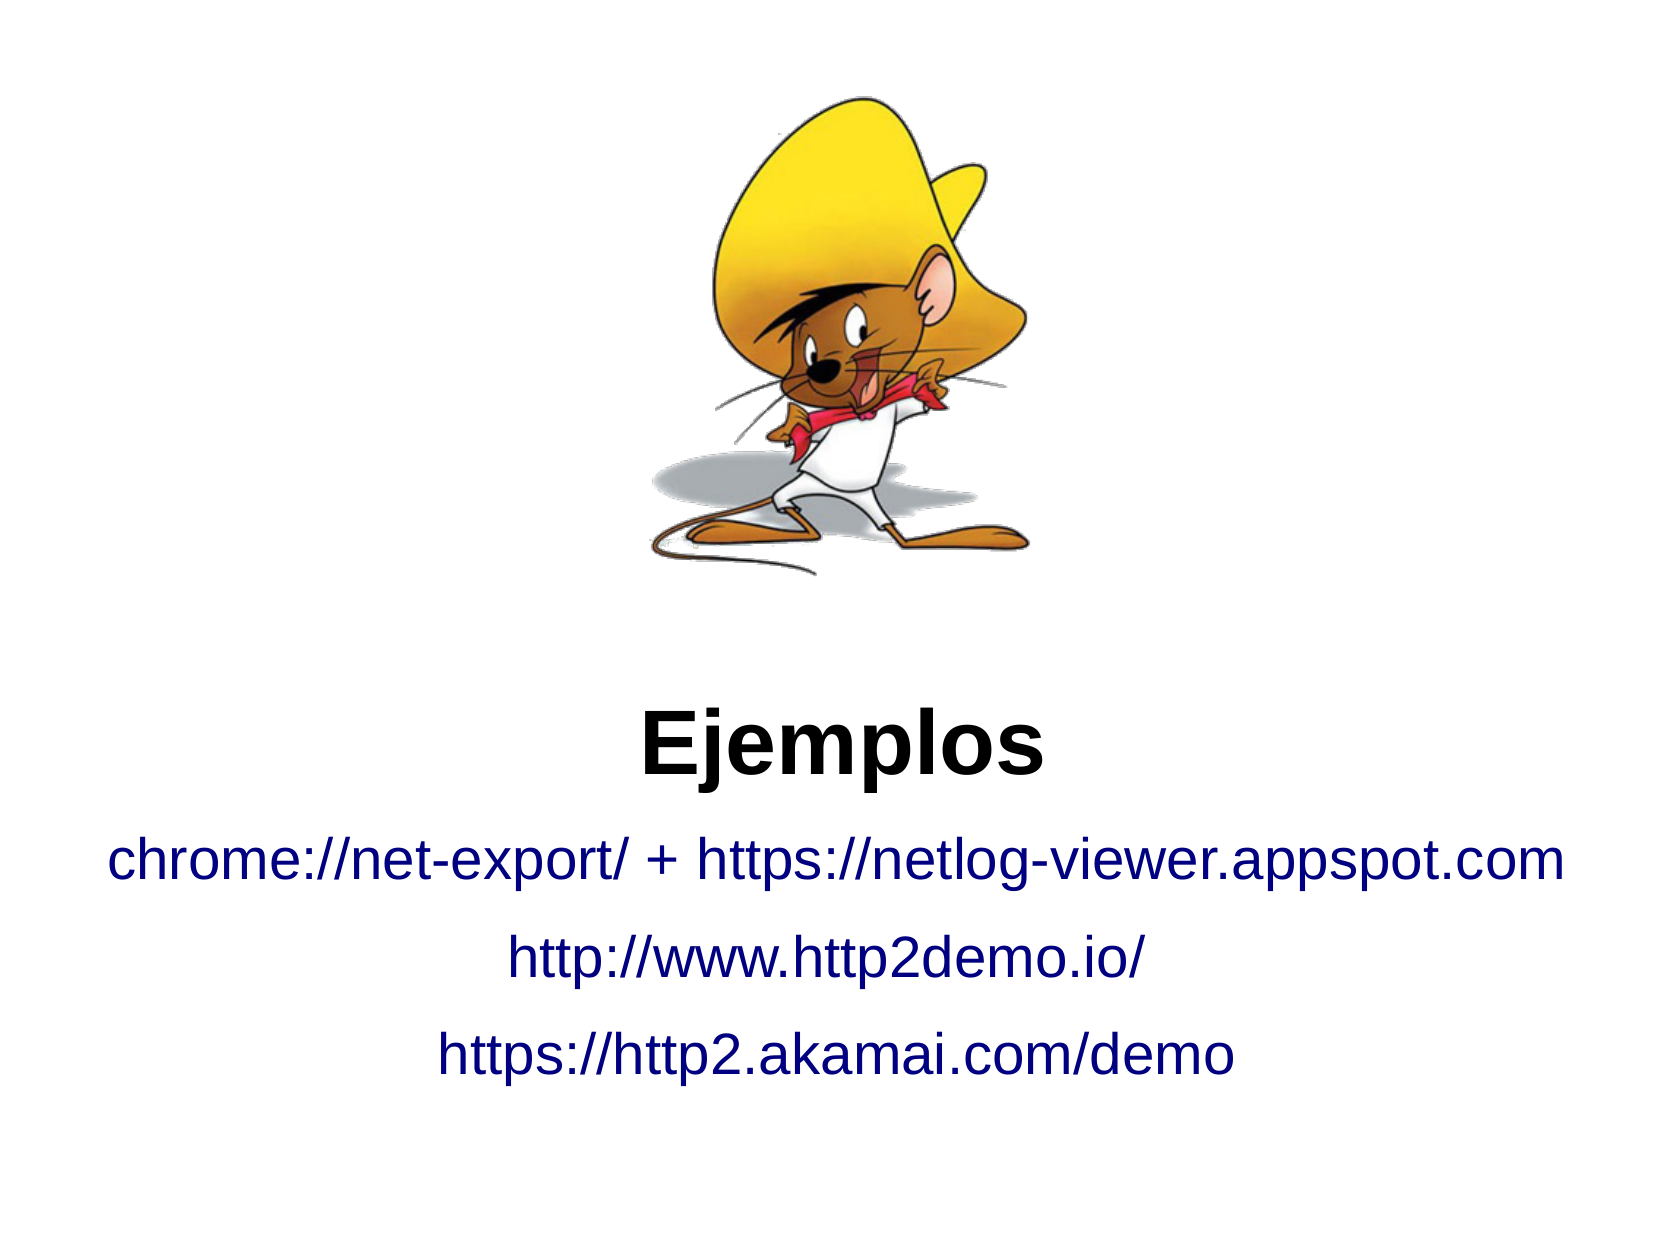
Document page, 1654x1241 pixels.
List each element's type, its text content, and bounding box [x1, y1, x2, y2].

picture [628, 94, 1052, 151]
subtitle Ejemplos chrome://net-export/ + https://netlog-viewer.appspot.com http://www.http2demo.io/ https://http2.akamai.com/demo [82, 151, 1571, 1241]
